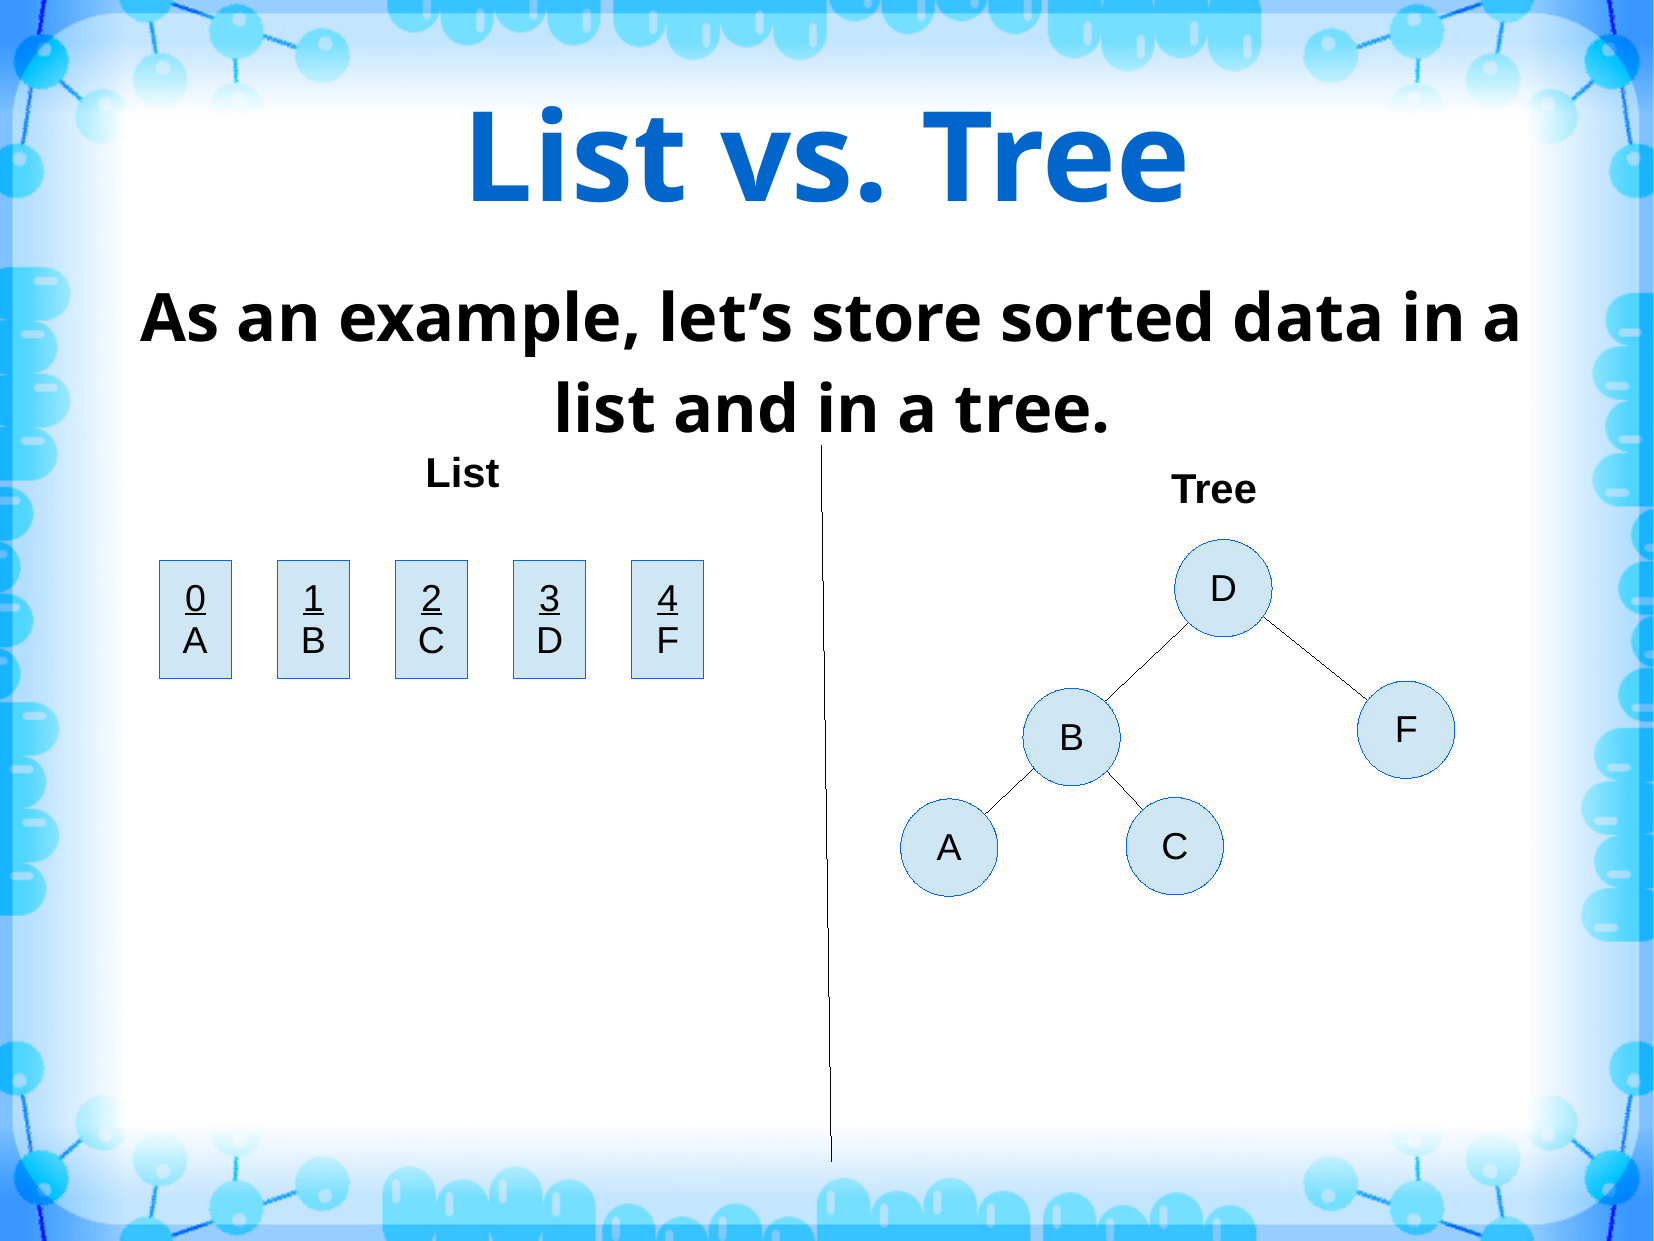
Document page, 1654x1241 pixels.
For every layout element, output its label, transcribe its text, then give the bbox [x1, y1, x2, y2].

text_box 2 C [395, 560, 468, 679]
text_box 0 A [159, 560, 232, 679]
title List vs. Tree [82, 49, 1571, 257]
text_box 4 F [631, 560, 704, 679]
text_box As an example, let’s store sorted data in a list and in a tree. [135, 270, 1531, 516]
text_box F [1357, 681, 1455, 779]
text_box C [1126, 797, 1224, 895]
text_box Tree [874, 458, 1554, 520]
picture [0, 0, 1654, 1241]
text_box A [900, 798, 998, 897]
text_box D [1174, 539, 1273, 637]
text_box 3 D [513, 560, 586, 679]
text_box B [1022, 688, 1121, 786]
text_box List [123, 442, 802, 504]
text_box 1 B [277, 560, 350, 679]
